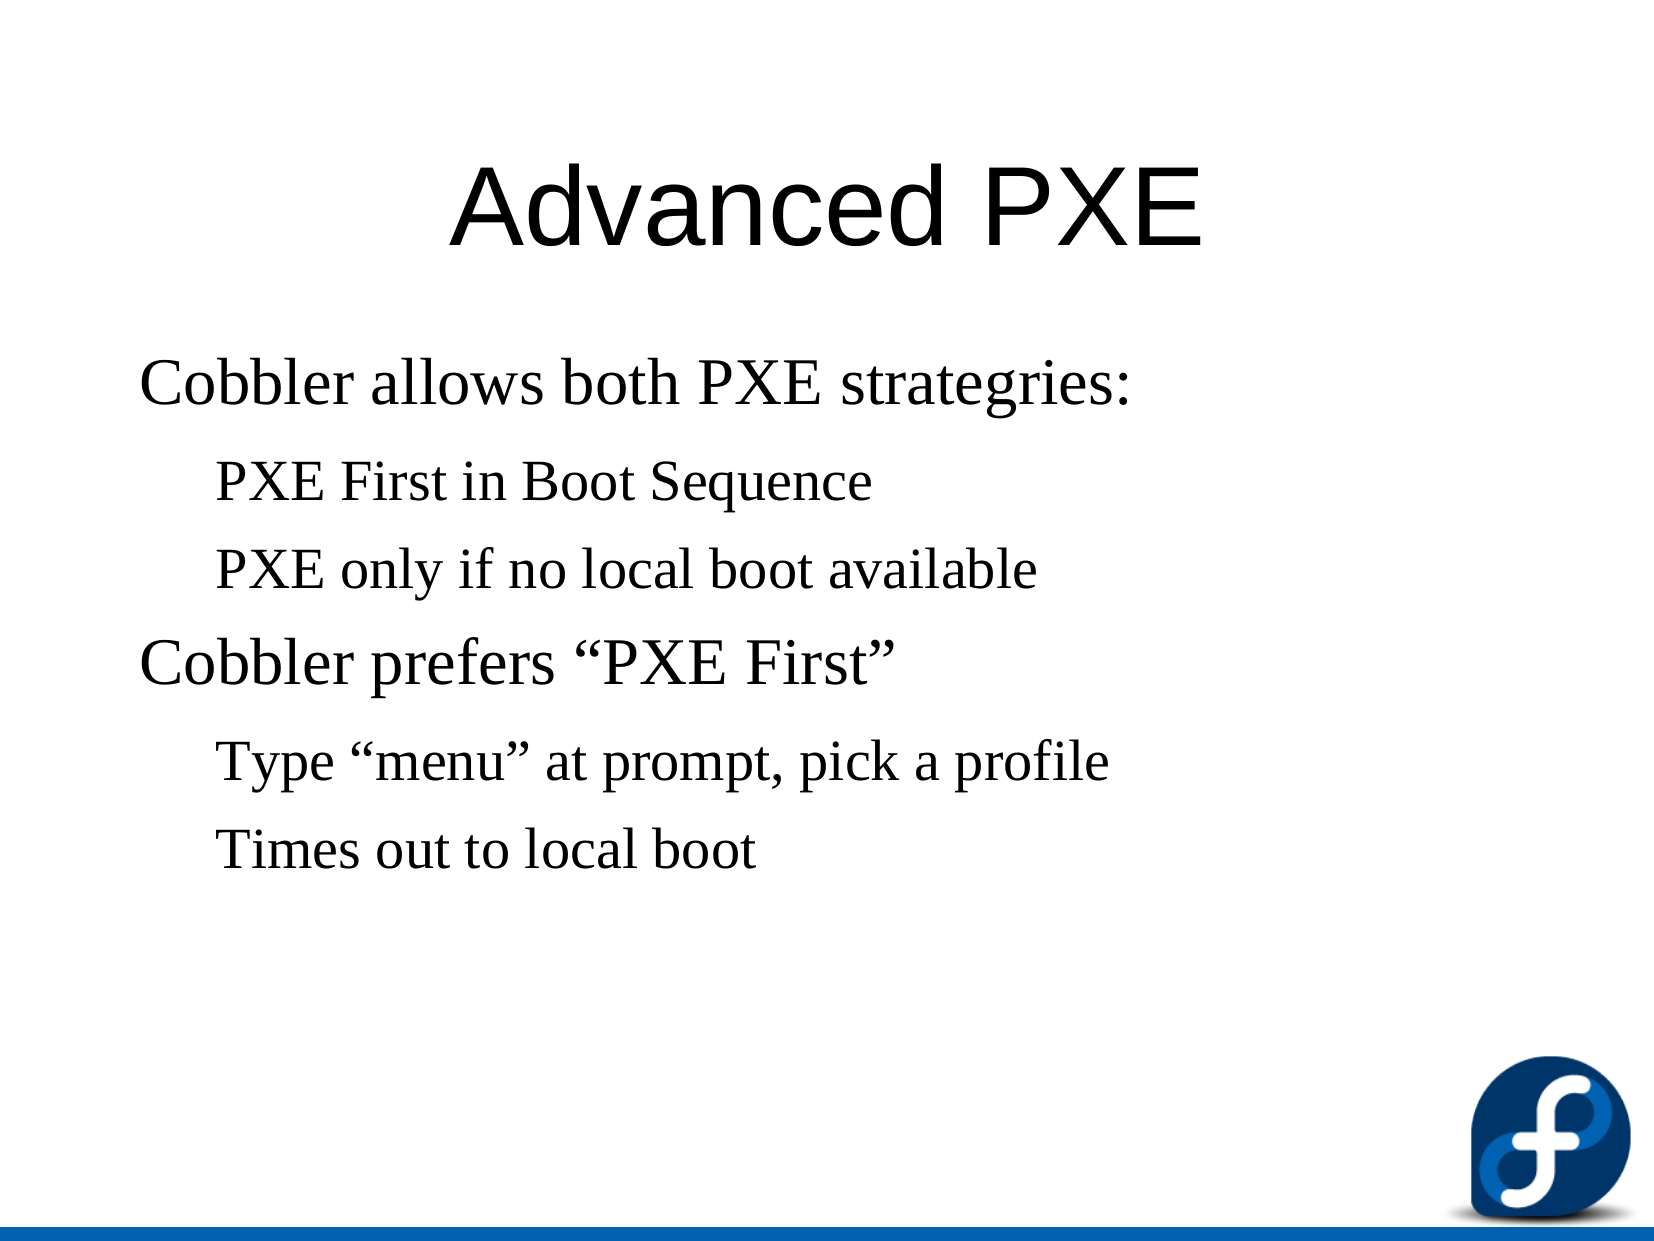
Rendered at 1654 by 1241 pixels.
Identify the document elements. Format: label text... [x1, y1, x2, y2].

list Cobbler allows both PXE strategries: PXE First in Boot Sequence PXE only if no local boot available Cobbler prefers “PXE First” Type “menu” at prompt, pick a profile Times out to local boot [121, 344, 1534, 1112]
title Advanced PXE [121, 110, 1534, 303]
picture [1438, 1055, 1645, 1229]
